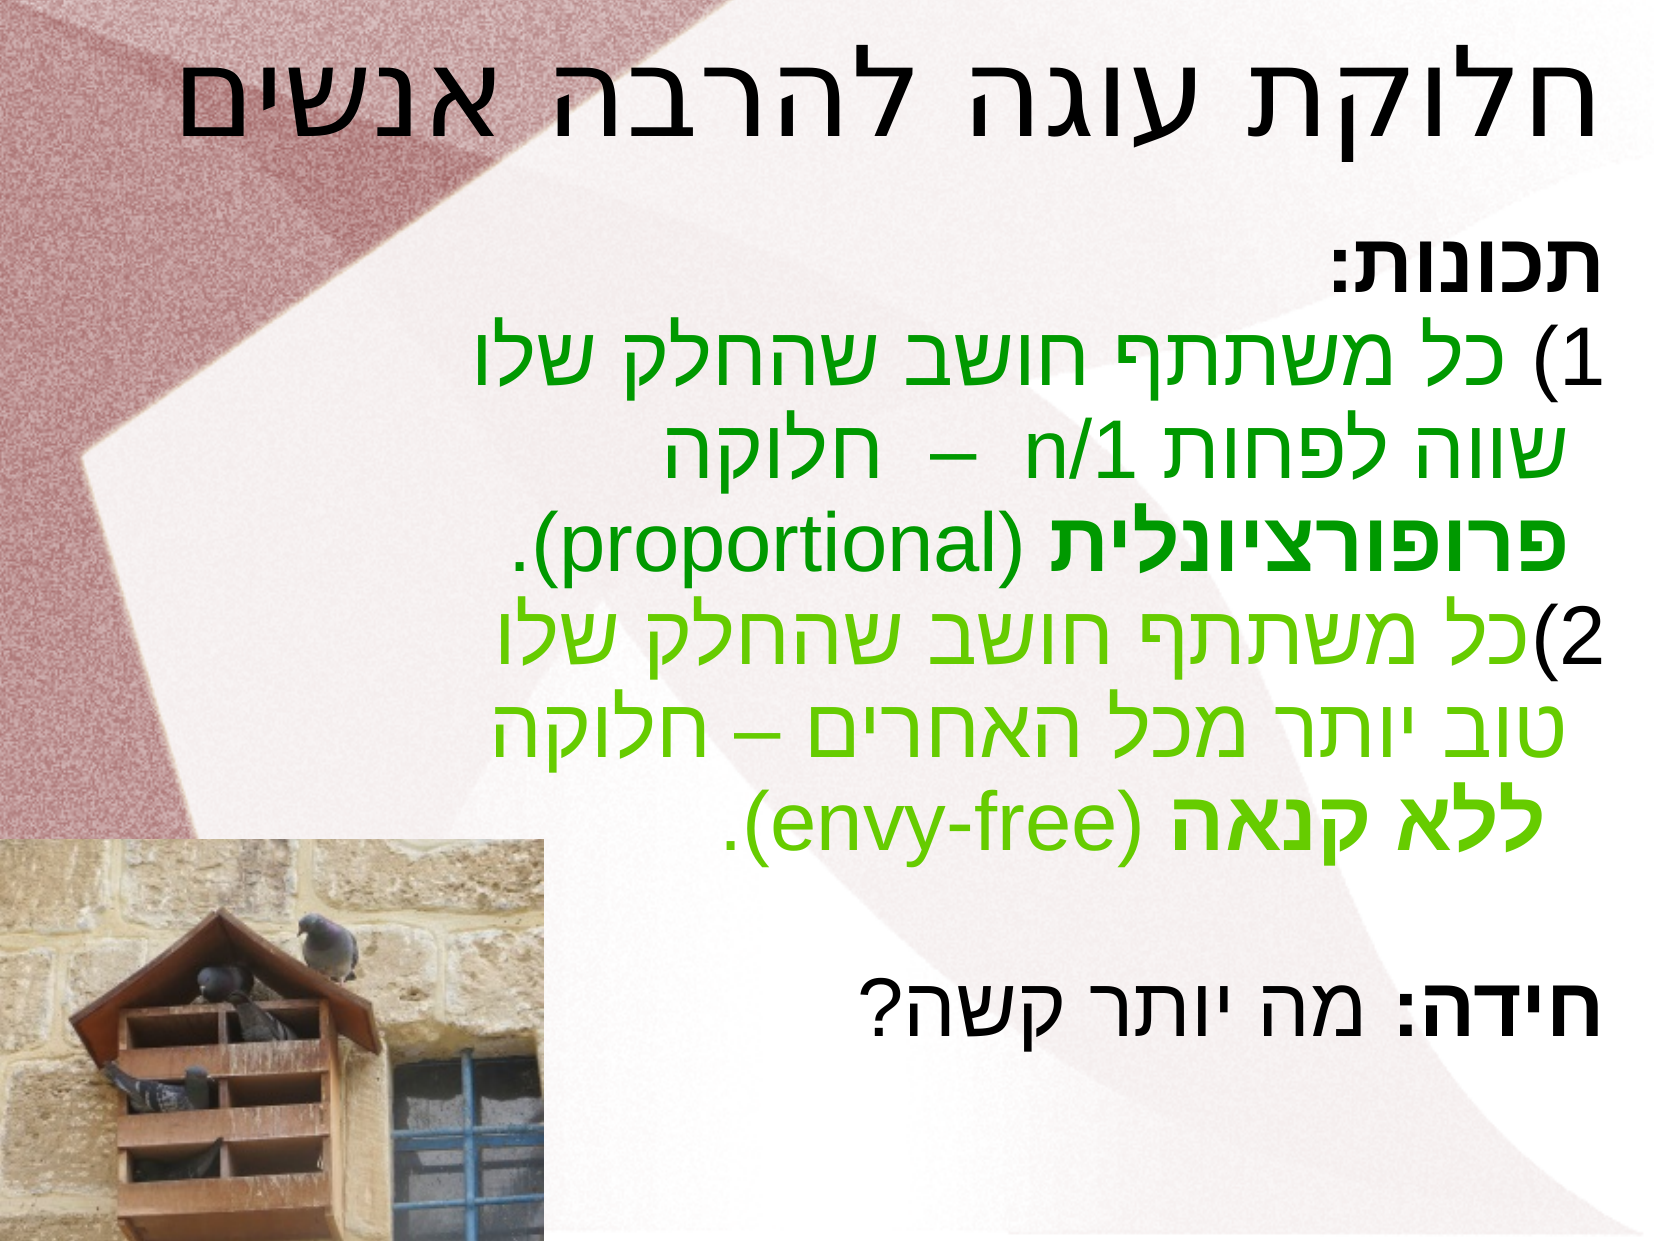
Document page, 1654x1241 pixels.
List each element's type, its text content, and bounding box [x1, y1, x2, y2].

picture [0, 0, 1654, 1241]
title חלוקת עוגה להרבה אנשים [30, 6, 1654, 166]
text_box תכונות: כל משתתף חושב שהחלק שלו שווה לפחות 1/n – חלוקה פרופורציונלית (proportional). כל משתתף חושב שהחלק שלו טוב יותר מכל האחרים – חלוקה ללא קנאה (envy-free). חידה: מה יותר קשה? [420, 210, 1621, 1241]
